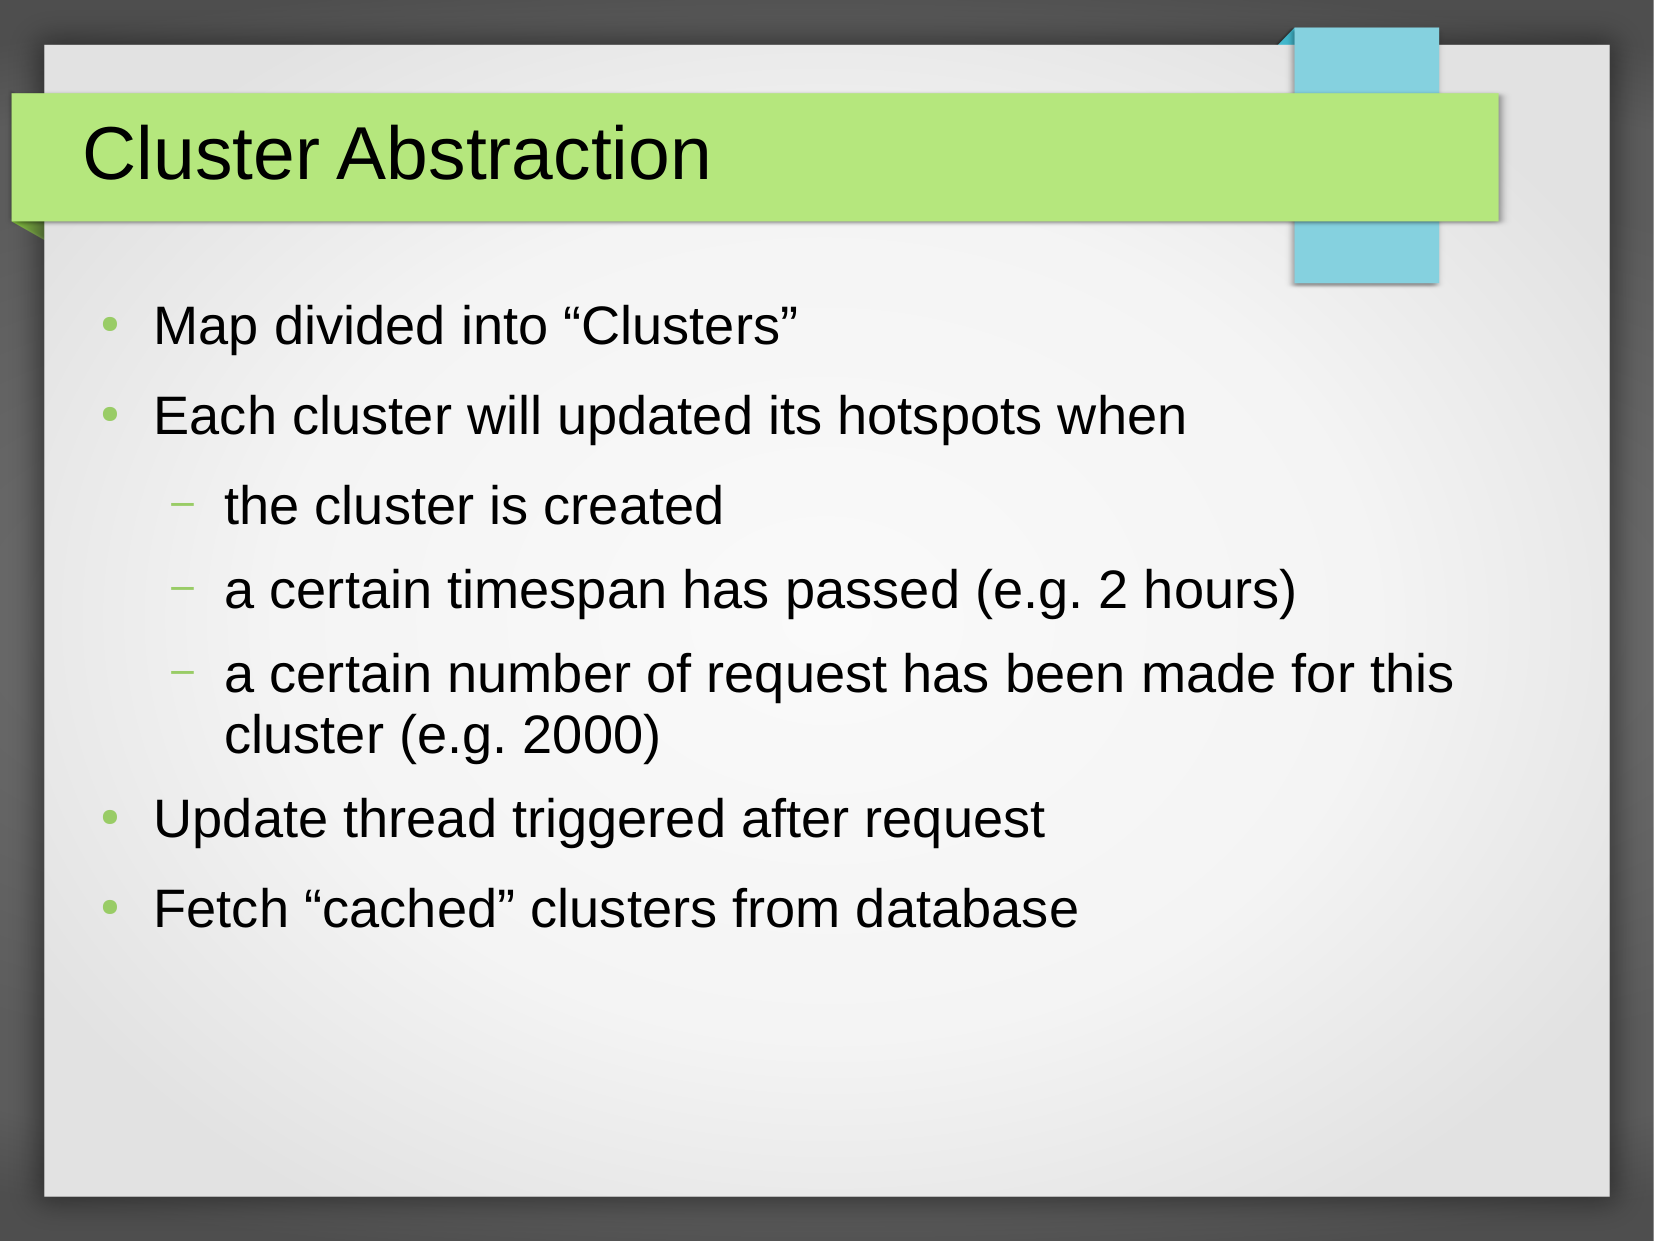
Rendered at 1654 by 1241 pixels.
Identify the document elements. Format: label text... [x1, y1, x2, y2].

title Cluster Abstraction [82, 94, 1264, 213]
picture [0, 0, 1654, 1241]
list Map divided into “Clusters” Each cluster will updated its hotspots when the cluster is created a certain timespan has passed (e.g. 2 hours) a certain number of request has been made for this cluster (e.g. 2000) Update thread triggered after request Fetch “cached” clusters from database [82, 295, 1571, 1015]
